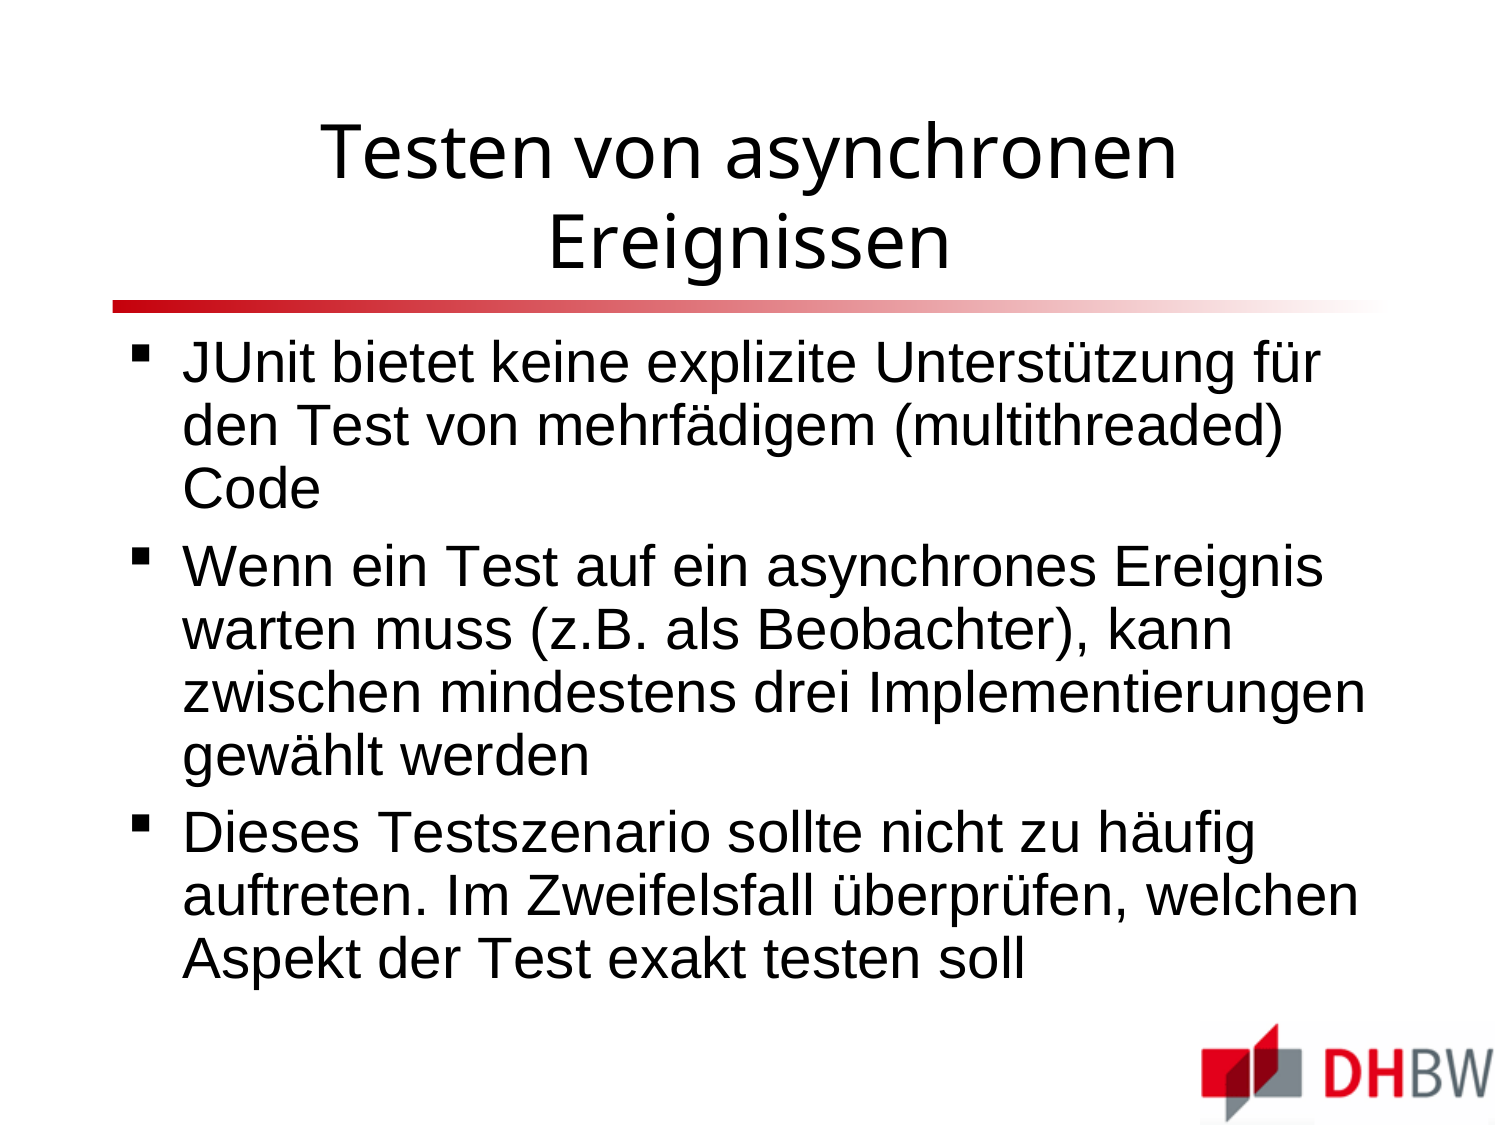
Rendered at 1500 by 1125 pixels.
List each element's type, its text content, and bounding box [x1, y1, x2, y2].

picture [1200, 1021, 1495, 1125]
list JUnit bietet keine explizite Unterstützung für den Test von mehrfädigem (multithreaded) Code Wenn ein Test auf ein asynchrones Ereignis warten muss (z.B. als Beobachter), kann zwischen mindestens drei Implementierungen gewählt werden Dieses Testszenario sollte nicht zu häufig auftreten. Im Zweifelsfall überprüfen, welchen Aspekt der Test exakt testen soll [112, 324, 1388, 1051]
title Testen von asynchronen Ereignissen [112, 76, 1388, 312]
